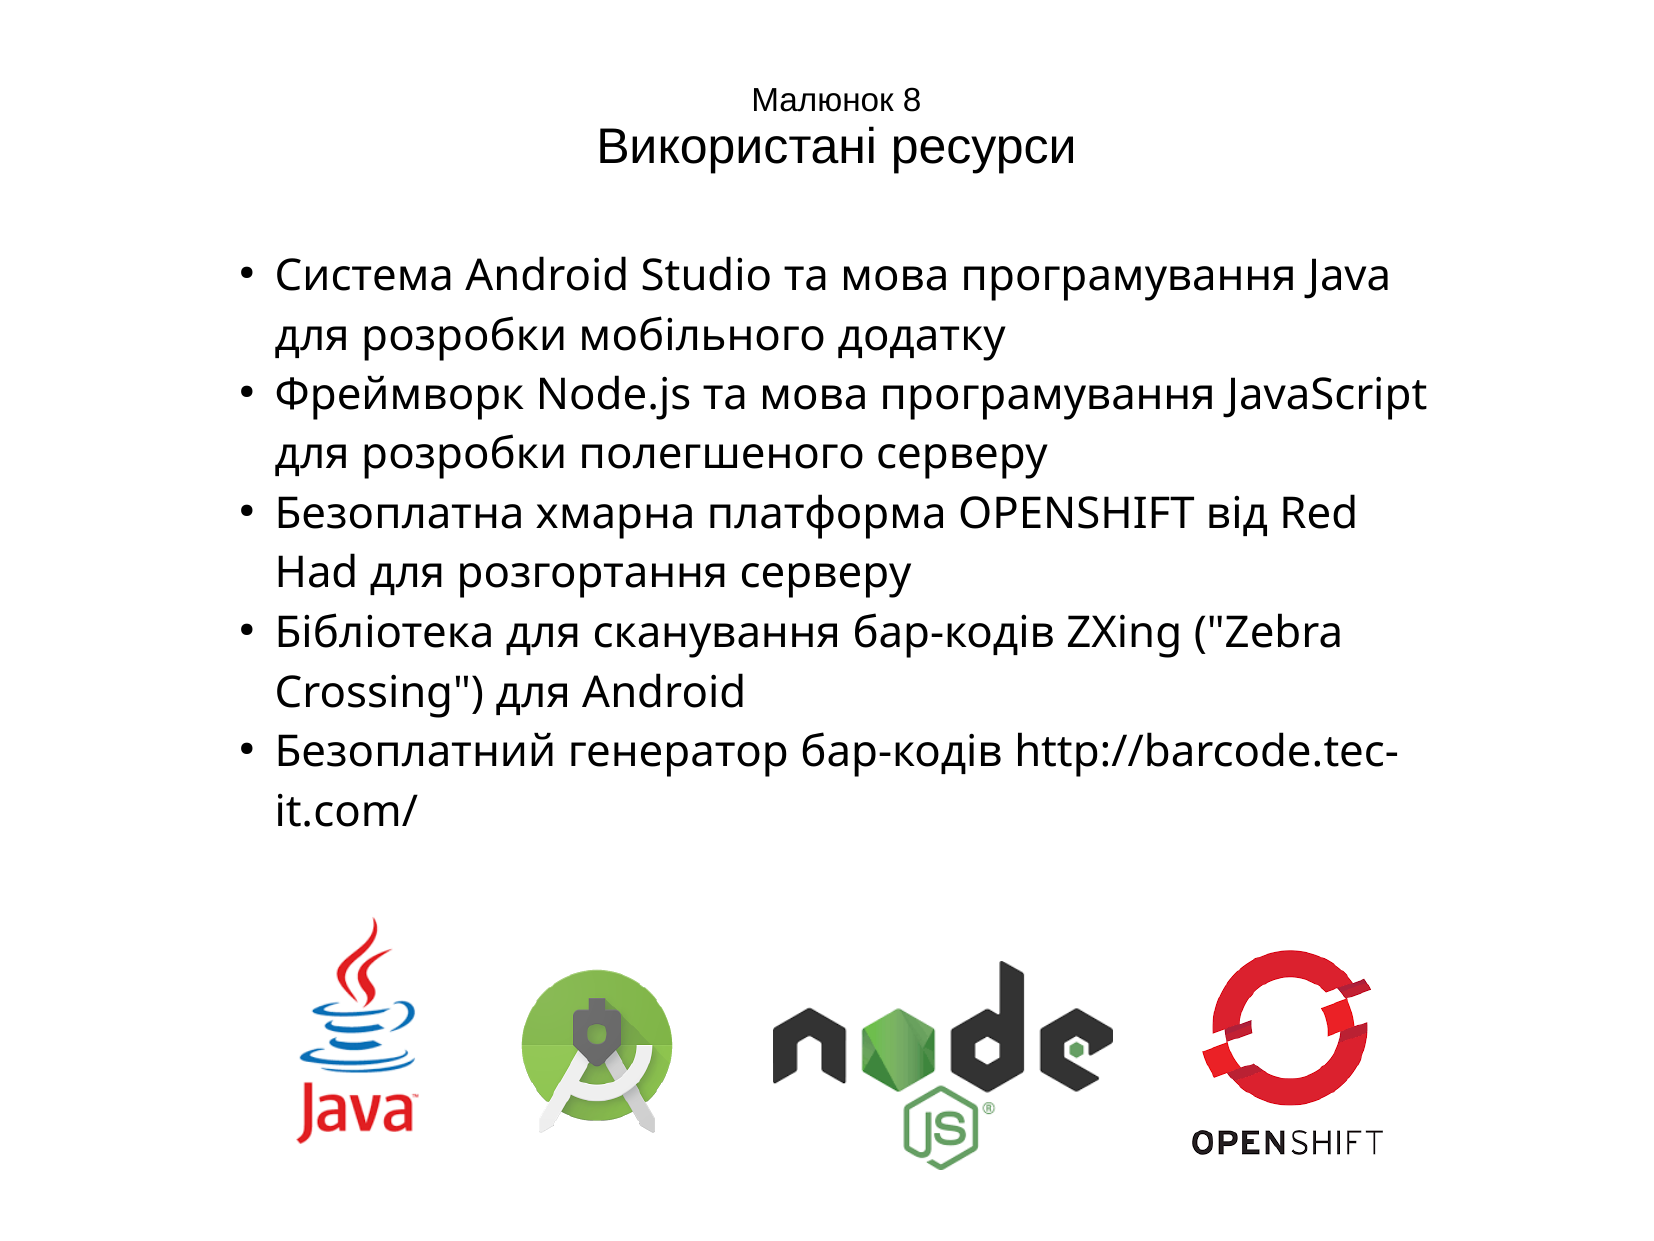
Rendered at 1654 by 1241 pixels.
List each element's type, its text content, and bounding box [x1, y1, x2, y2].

picture [1186, 944, 1388, 1160]
picture [224, 897, 491, 1164]
text_box Система Android Studio та мова програмування Java для розробки мобільного додатку Фреймворк Node.js та мова програмування JavaScript для розробки полегшеного серверу Безоплатна хмарна платформа OPENSHIFT від Red Had для розгортання серверу Бібліотека для сканування бар-кодів ZXing ("Zebra Crossing") для Android Безоплатний генератор бар-кодів http://barcode.tec-it.com/ [224, 236, 1465, 823]
picture [773, 961, 1113, 1170]
picture [502, 950, 691, 1140]
text_box Малюнок 8 Використані ресурси [92, 73, 1581, 182]
